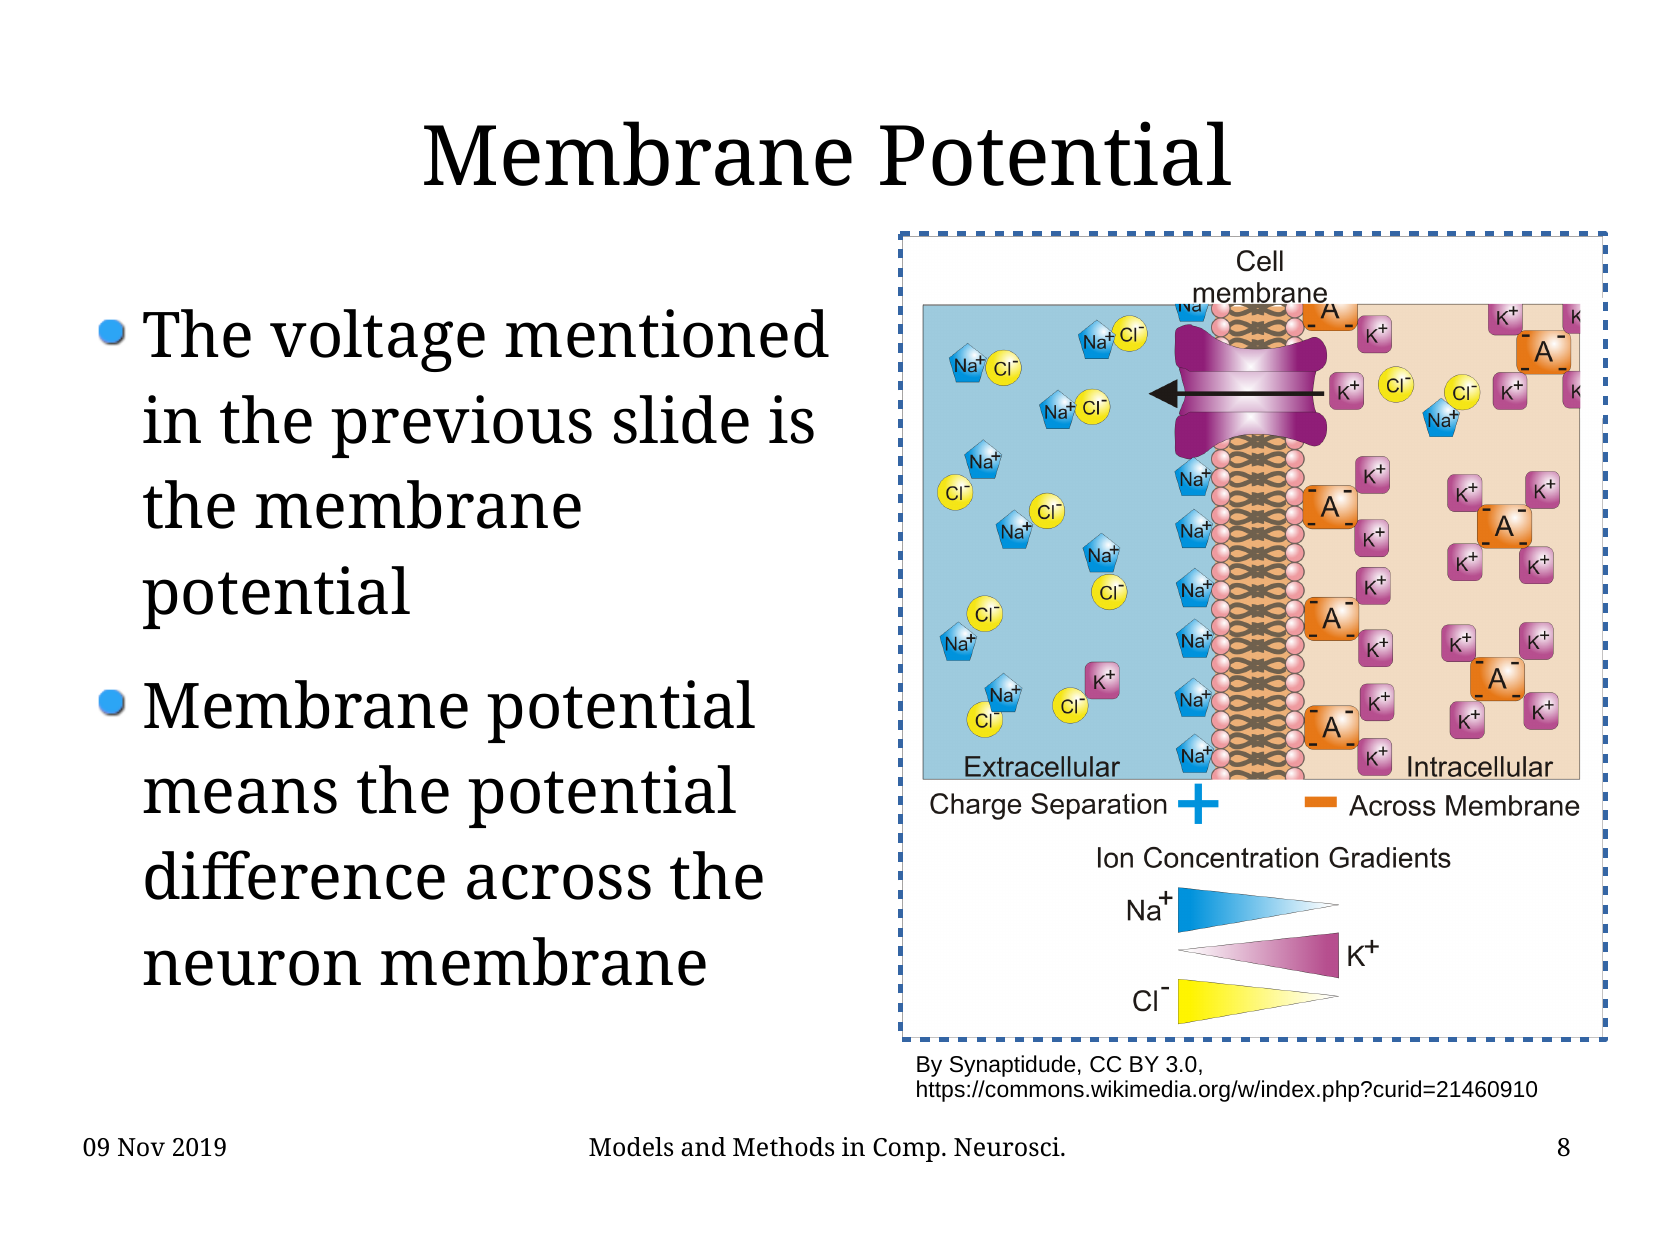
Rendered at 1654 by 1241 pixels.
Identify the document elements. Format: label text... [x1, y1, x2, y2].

text_box By Synaptidude, CC BY 3.0, https://commons.wikimedia.org/w/index.php?curid=21460910 [900, 1044, 1591, 1111]
title Membrane Potential [82, 49, 1571, 257]
list The voltage mentioned in the previous slide is the membrane potential Membrane potential means the potential difference across the neuron membrane [82, 290, 857, 1010]
picture [902, 236, 1603, 1038]
